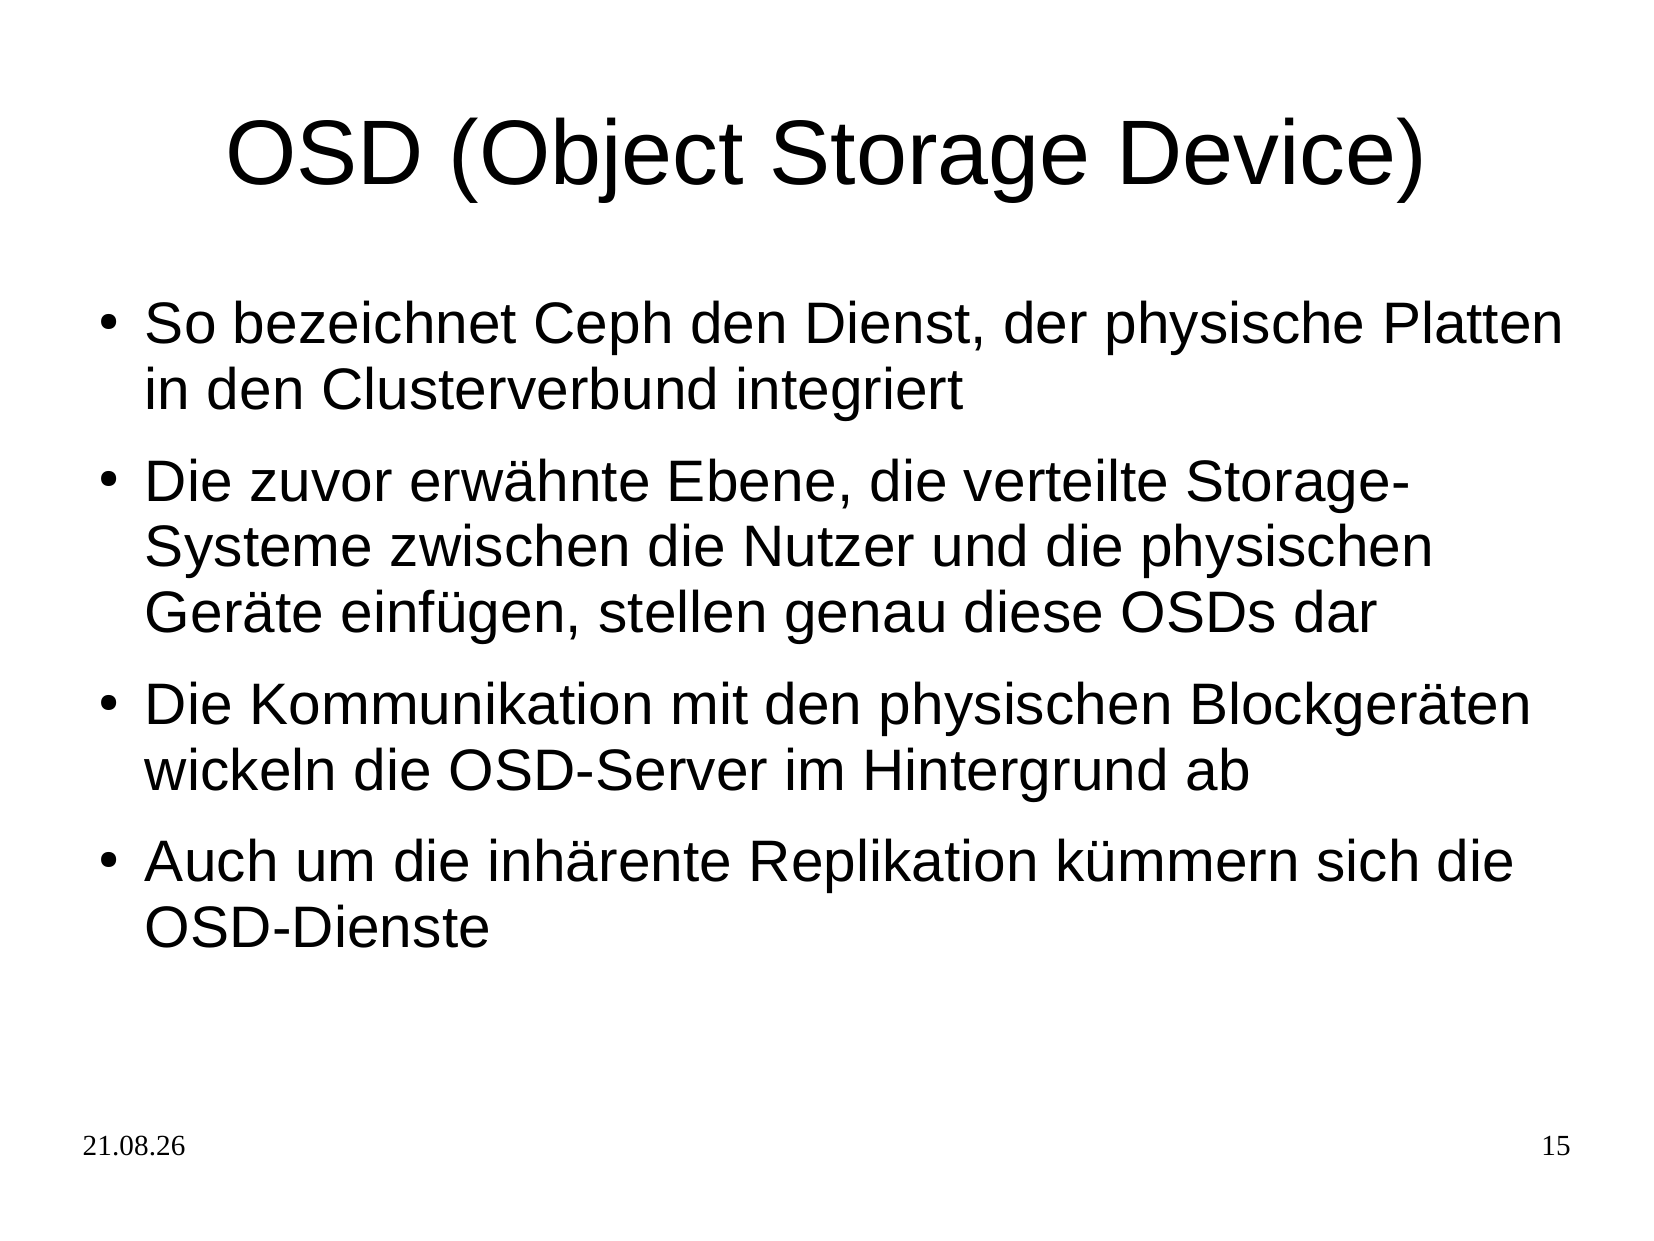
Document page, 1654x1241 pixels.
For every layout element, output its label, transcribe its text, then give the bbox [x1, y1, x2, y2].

title OSD (Object Storage Device) [82, 49, 1571, 257]
list So bezeichnet Ceph den Dienst, der physische Platten in den Clusterverbund integriert Die zuvor erwähnte Ebene, die verteilte Storage-Systeme zwischen die Nutzer und die physischen Geräte einfügen, stellen genau diese OSDs dar Die Kommunikation mit den physischen Blockgeräten wickeln die OSD-Server im Hintergrund ab Auch um die inhärente Replikation kümmern sich die OSD-Dienste [82, 290, 1571, 1010]
